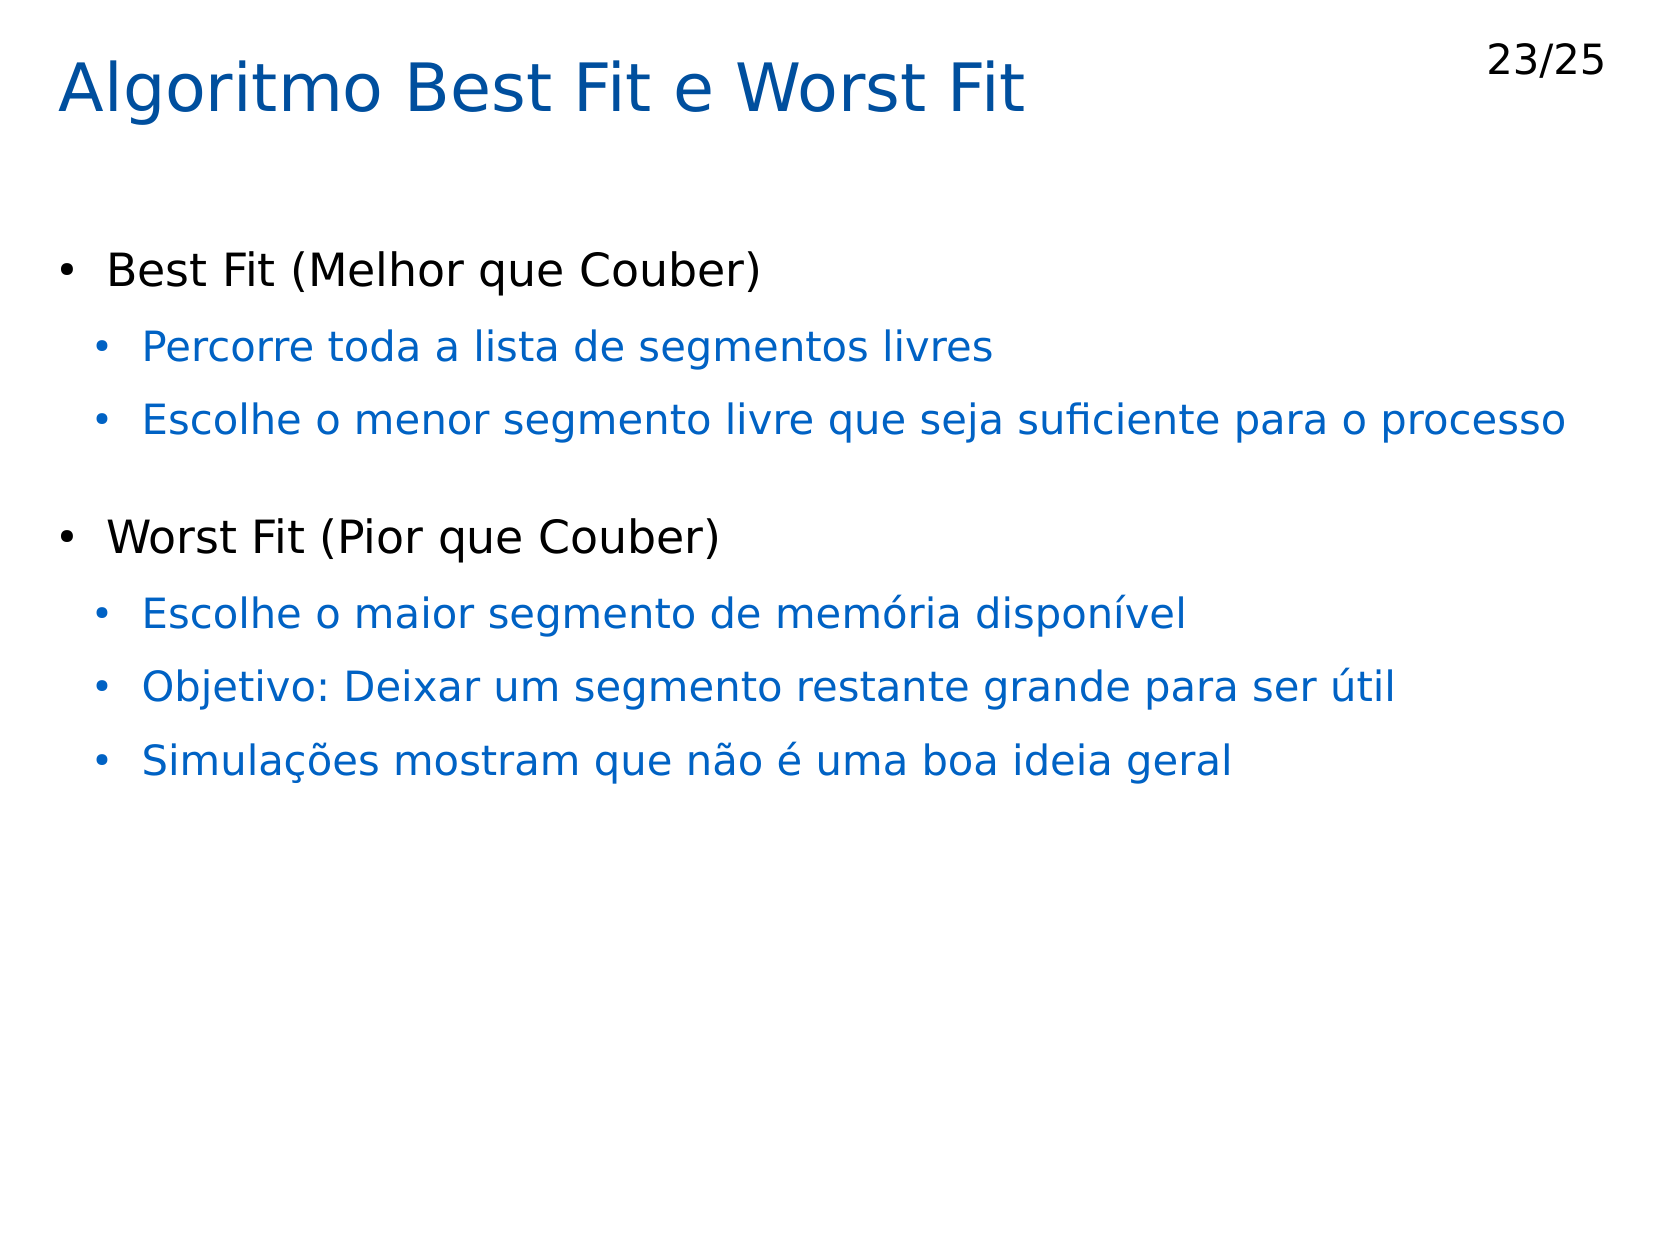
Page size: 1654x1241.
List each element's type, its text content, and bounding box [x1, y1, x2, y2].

list Best Fit (Melhor que Couber) Percorre toda a lista de segmentos livres Escolhe o menor segmento livre que seja suficiente para o processo Worst Fit (Pior que Couber) Escolhe o maior segmento de memória disponível Objetivo: Deixar um segmento restante grande para ser útil Simulações mostram que não é uma boa ideia geral [59, 236, 1595, 1211]
title Algoritmo Best Fit e Worst Fit [59, 29, 1506, 148]
